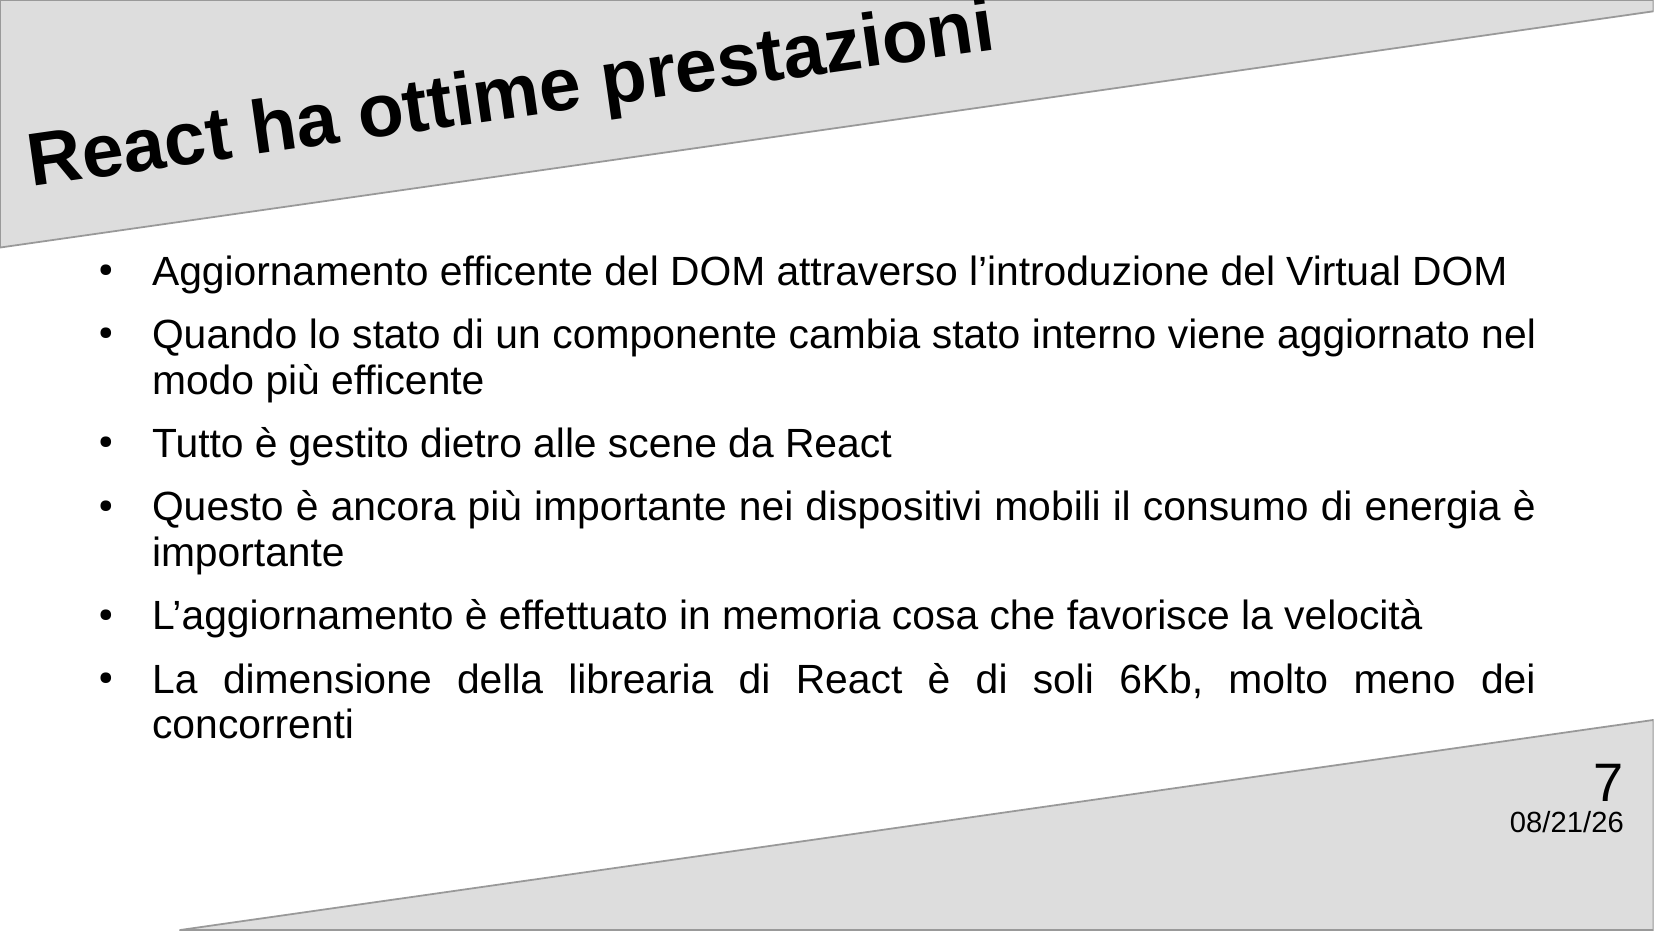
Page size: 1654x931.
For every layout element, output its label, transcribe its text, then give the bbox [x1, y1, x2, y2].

list Aggiornamento efficente del DOM attraverso l’introduzione del Virtual DOM Quando lo stato di un componente cambia stato interno viene aggiornato nel modo più efficente Tutto è gestito dietro alle scene da React Questo è ancora più importante nei dispositivi mobili il consumo di energia è importante L’aggiornamento è effettuato in memoria cosa che favorisce la velocità La dimensione della librearia di React è di soli 6Kb, molto meno dei concorrenti [82, 248, 1538, 789]
title React ha ottime prestazioni [16, 0, 1501, 239]
